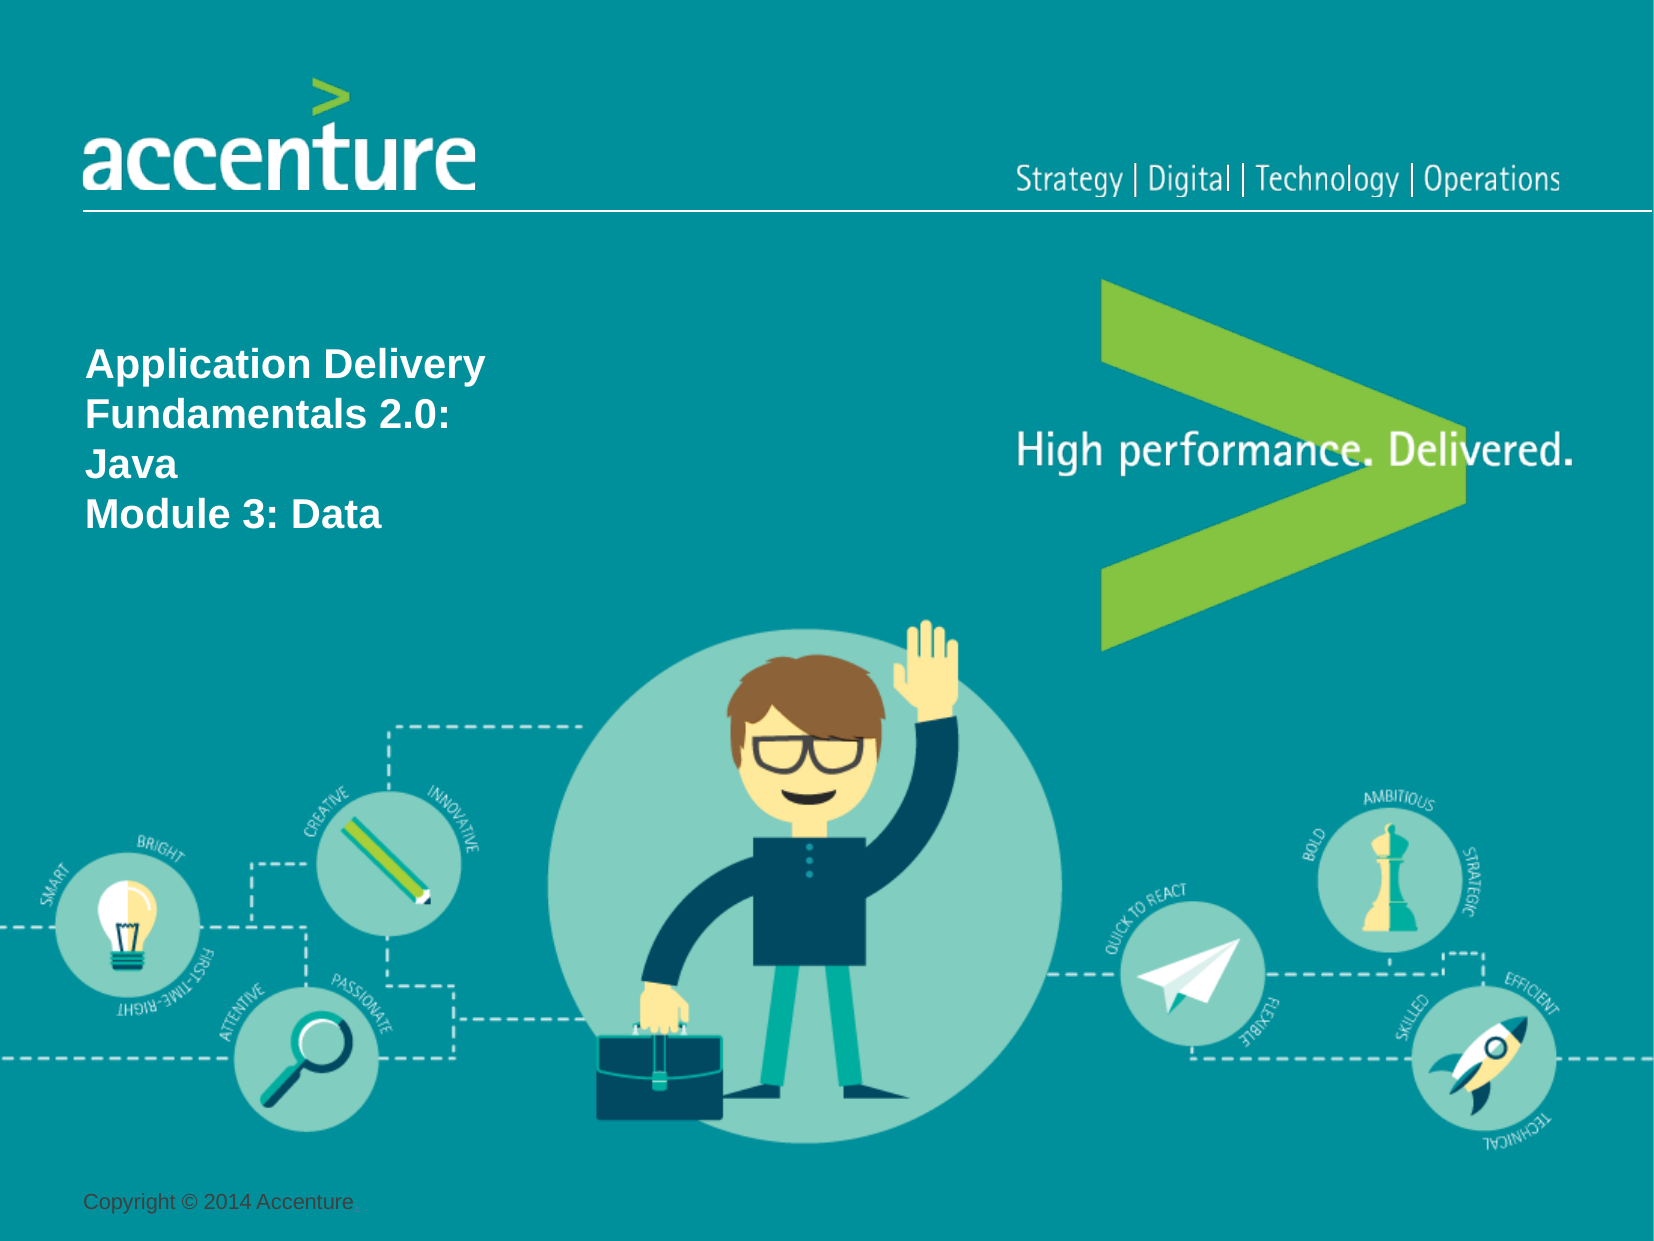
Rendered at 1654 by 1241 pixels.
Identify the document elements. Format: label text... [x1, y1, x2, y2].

picture [0, 0, 1654, 1241]
title Application Delivery Fundamentals 2.0: Java Module 3: Data [84, 329, 747, 434]
